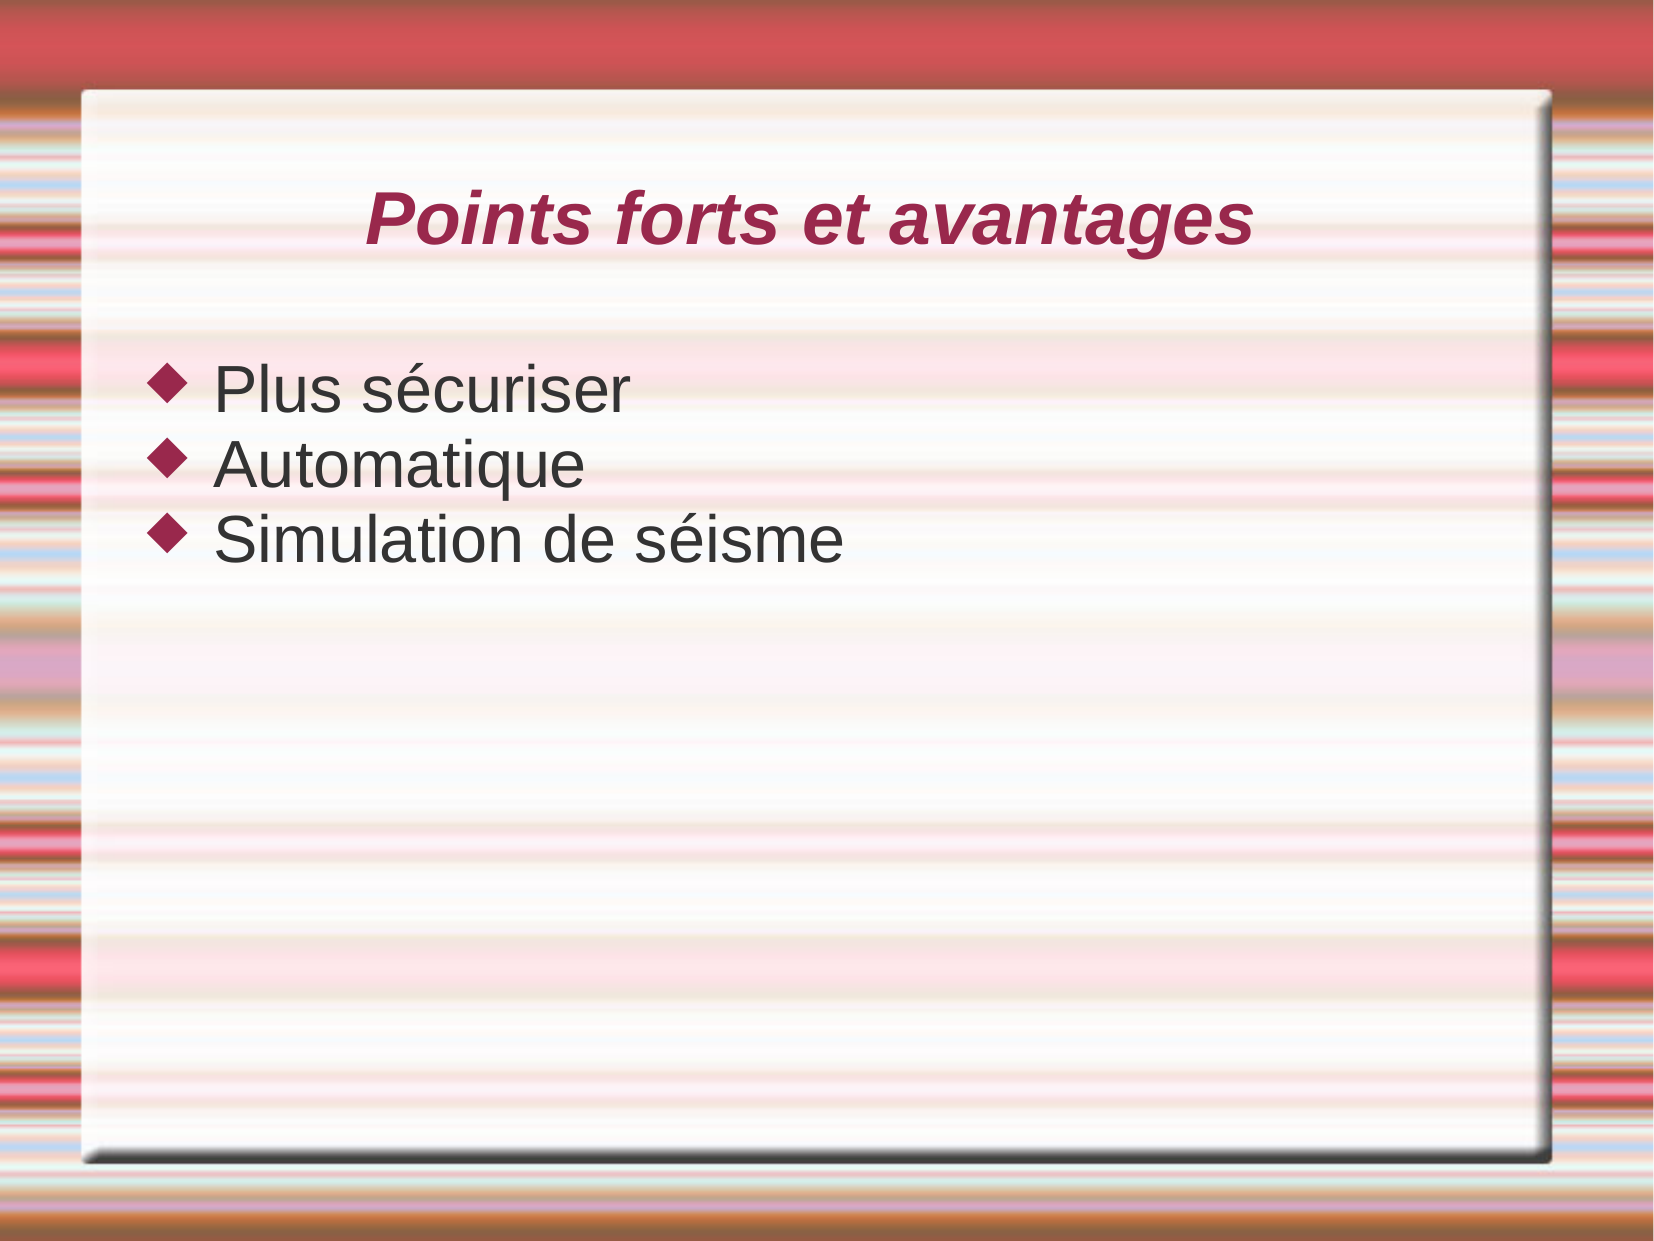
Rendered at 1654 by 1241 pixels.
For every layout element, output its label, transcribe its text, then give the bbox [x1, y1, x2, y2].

picture [0, 0, 1654, 1241]
list Plus sécuriser Automatique Simulation de séisme [130, 352, 1512, 1134]
title Points forts et avantages [88, 114, 1534, 322]
